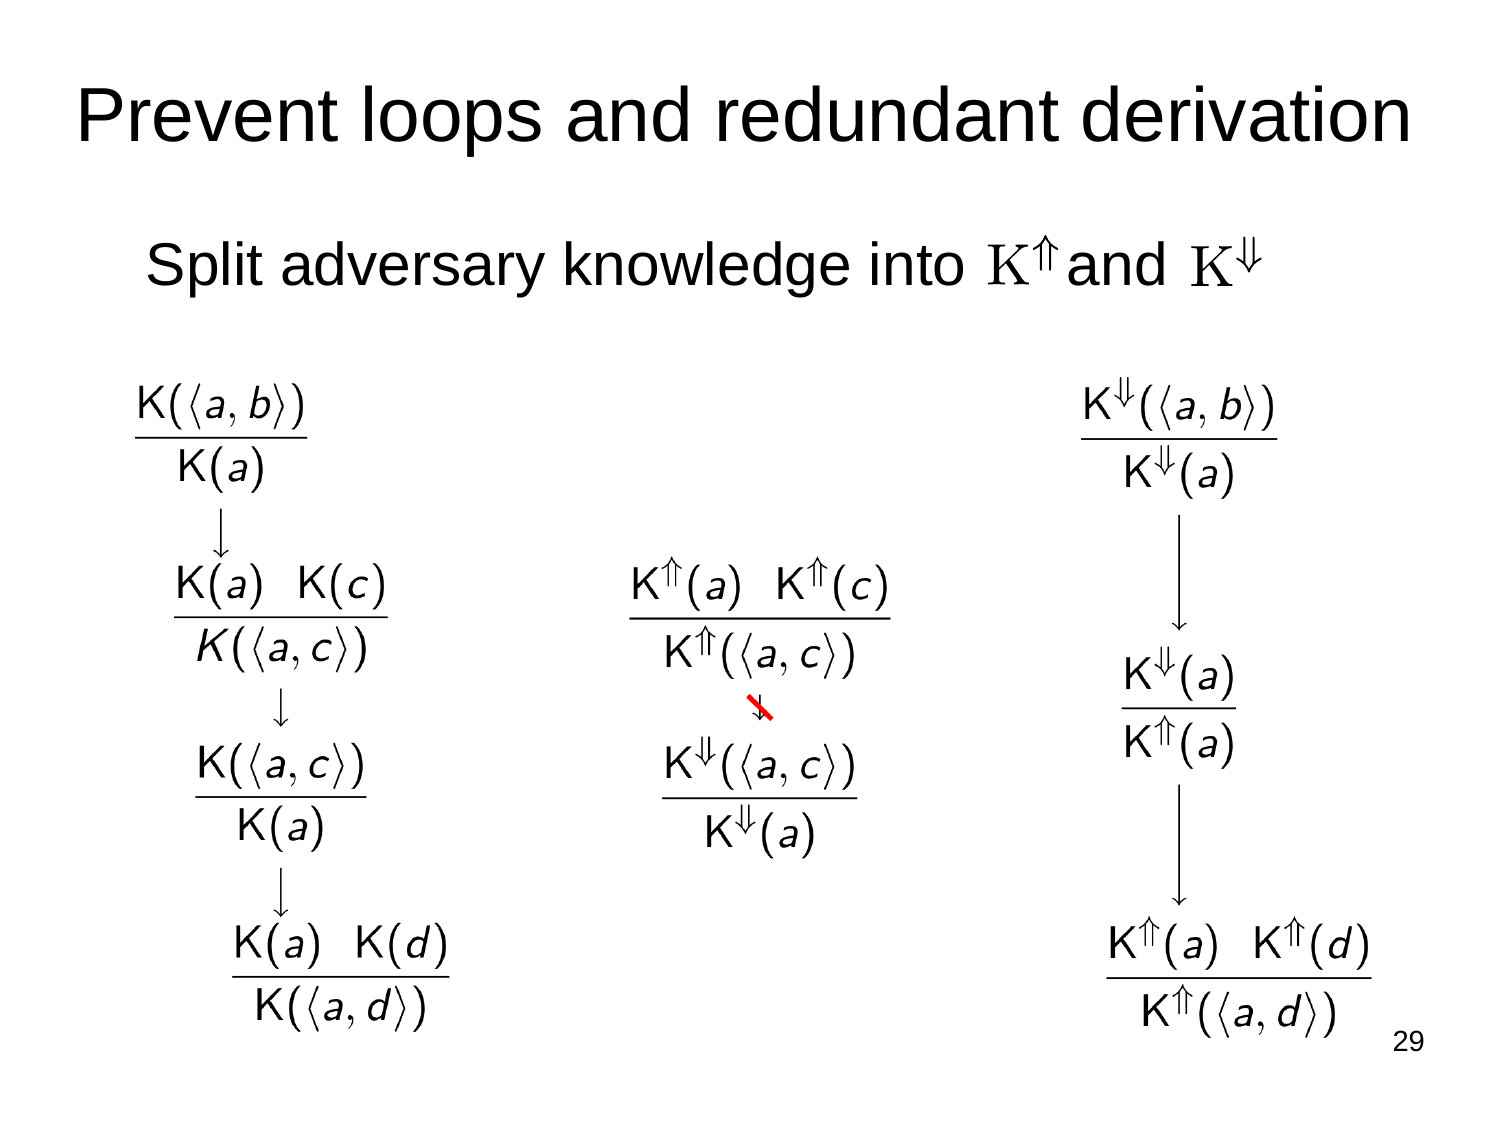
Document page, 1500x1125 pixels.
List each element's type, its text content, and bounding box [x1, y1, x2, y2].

title Prevent loops and redundant derivation [75, 44, 1425, 185]
text_box [1189, 236, 1264, 287]
text_box [985, 234, 1060, 285]
list Split adversary knowledge into and [75, 230, 1425, 1014]
picture [121, 344, 1378, 1065]
